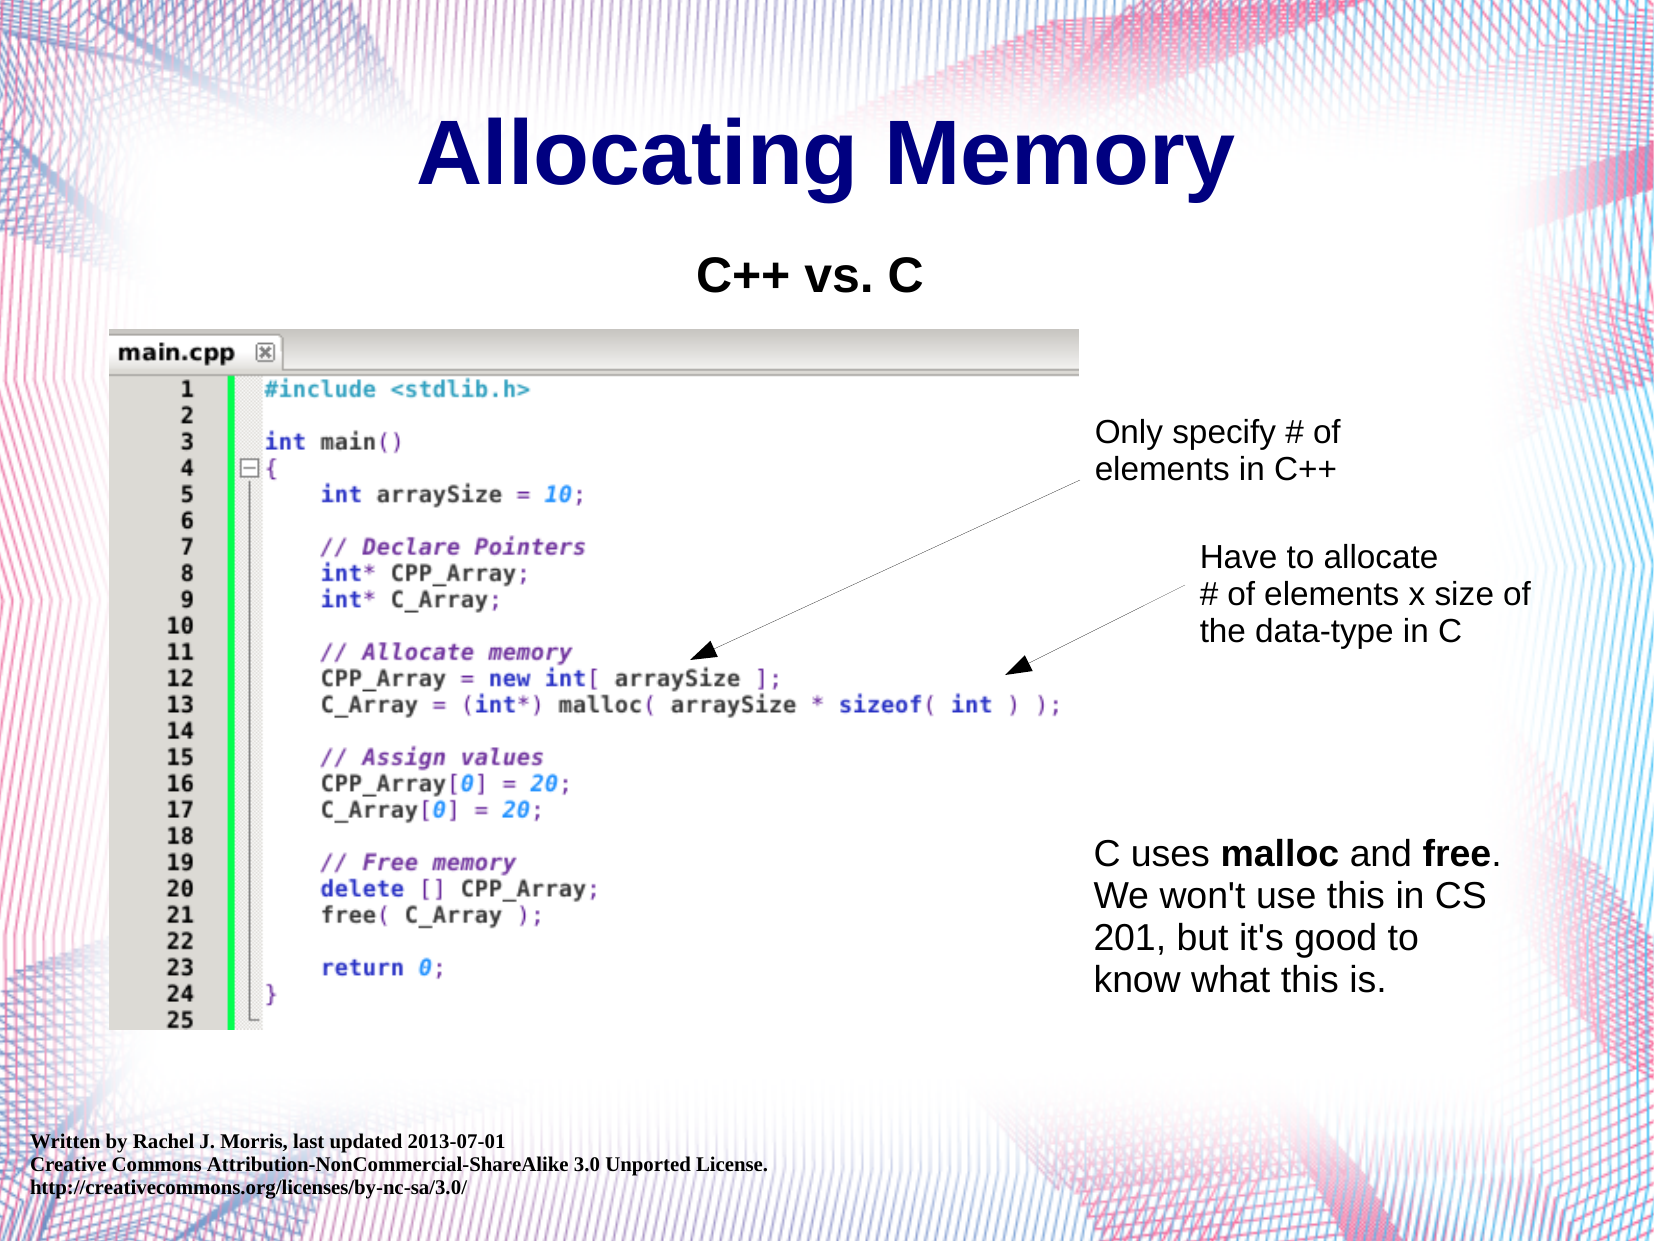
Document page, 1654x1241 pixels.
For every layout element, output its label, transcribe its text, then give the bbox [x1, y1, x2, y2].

title Allocating Memory [82, 49, 1571, 257]
picture [0, 0, 1654, 1241]
text_box Only specify # of elements in C++ [1080, 406, 1456, 496]
text_box C++ vs. C [105, 240, 1516, 311]
text_box C uses malloc and free. We won't use this in CS 201, but it's good to know what this is. [1078, 825, 1531, 1008]
text_box Have to allocate # of elements x size of the data-type in C [1185, 531, 1561, 658]
